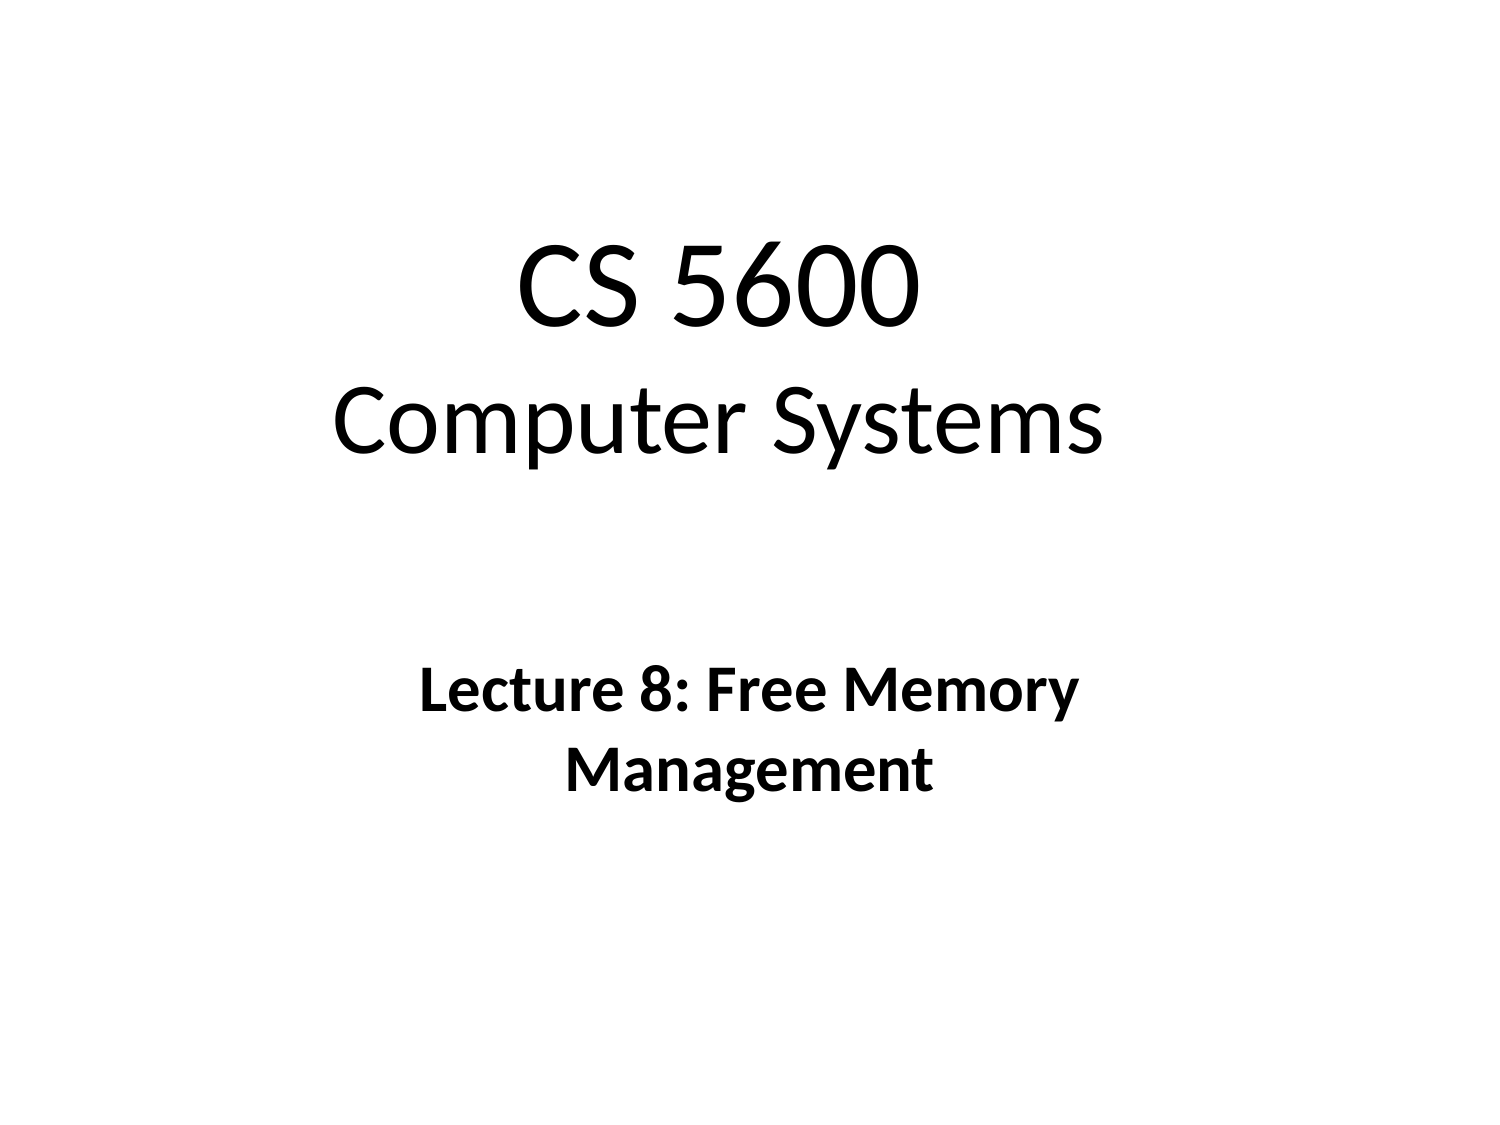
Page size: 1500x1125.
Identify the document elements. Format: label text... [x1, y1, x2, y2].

subtitle Lecture 8: Free Memory Management [225, 637, 1275, 867]
title CS 5600 Computer Systems [112, 187, 1326, 488]
